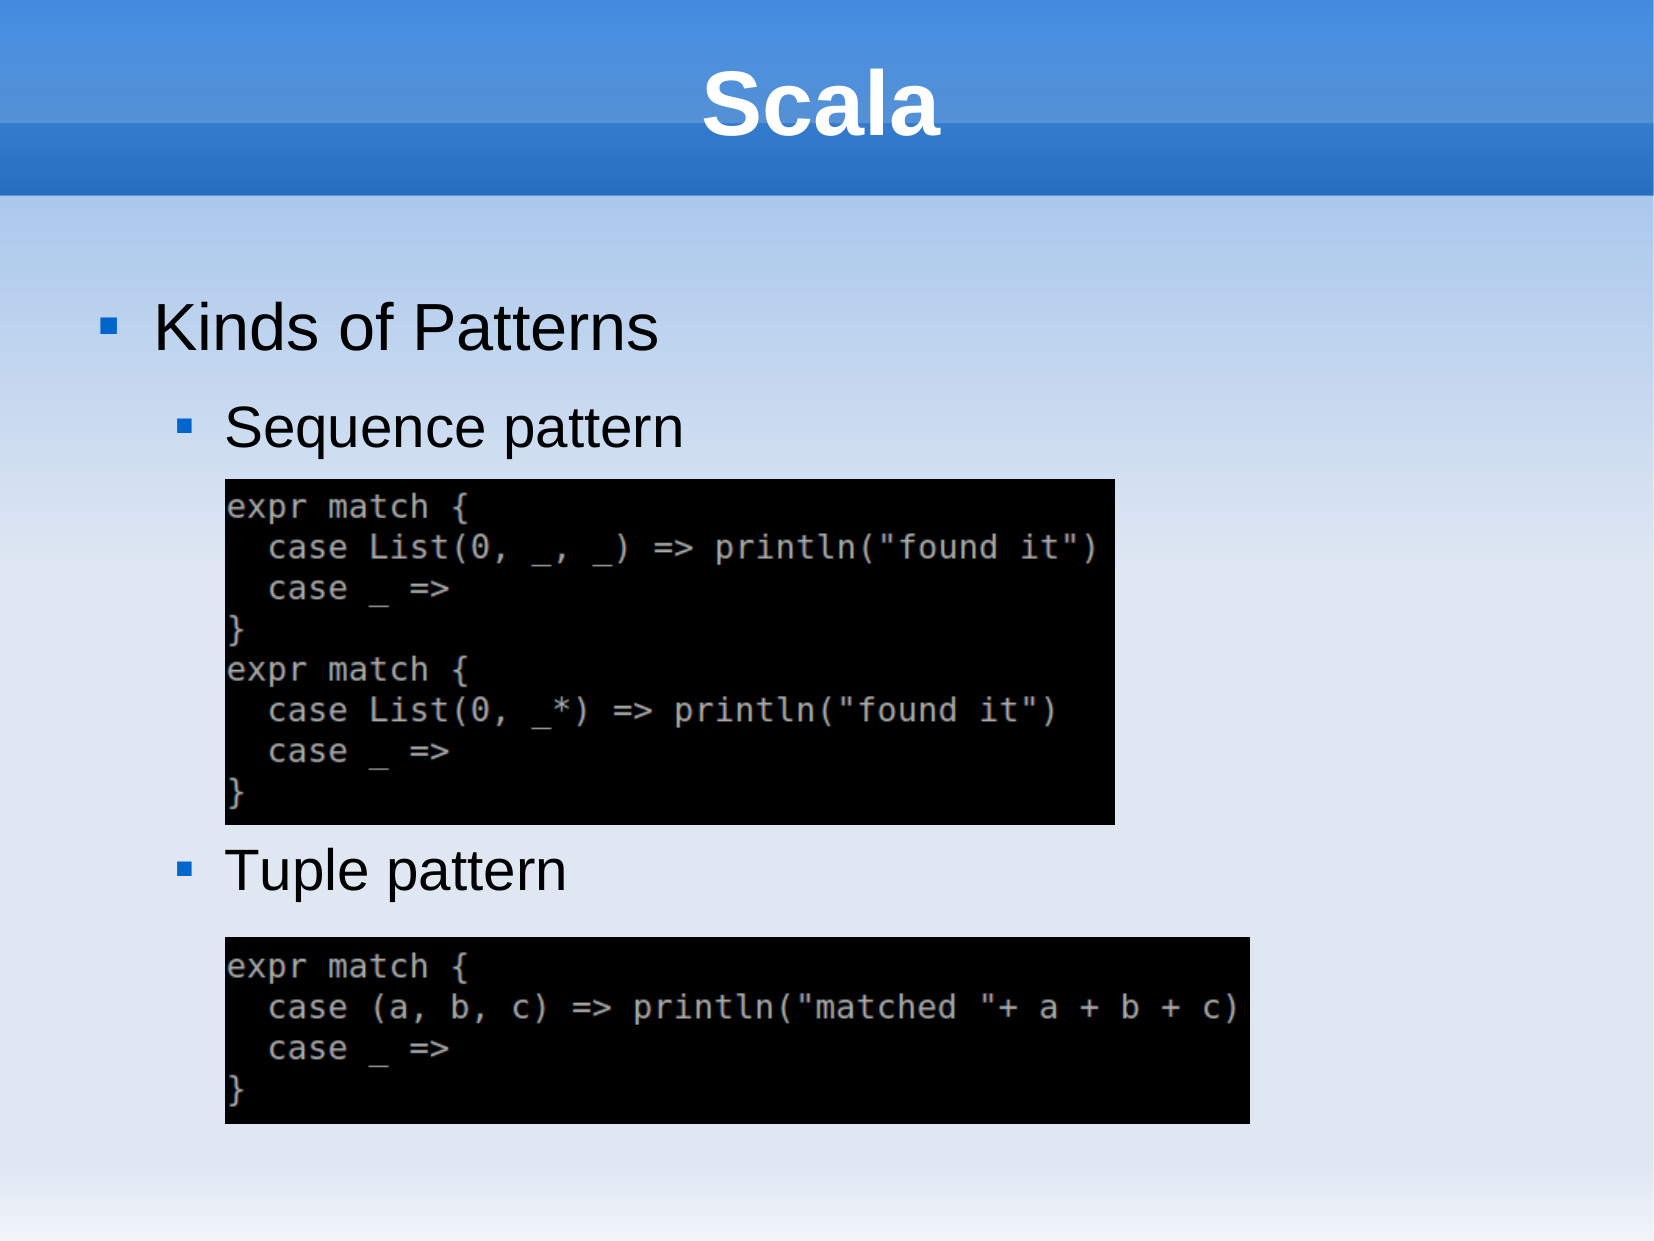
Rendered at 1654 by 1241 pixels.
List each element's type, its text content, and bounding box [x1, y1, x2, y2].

list Kinds of Patterns Sequence pattern Tuple pattern [82, 290, 1571, 1109]
picture [0, 0, 1654, 1241]
title Scala [76, 0, 1565, 208]
